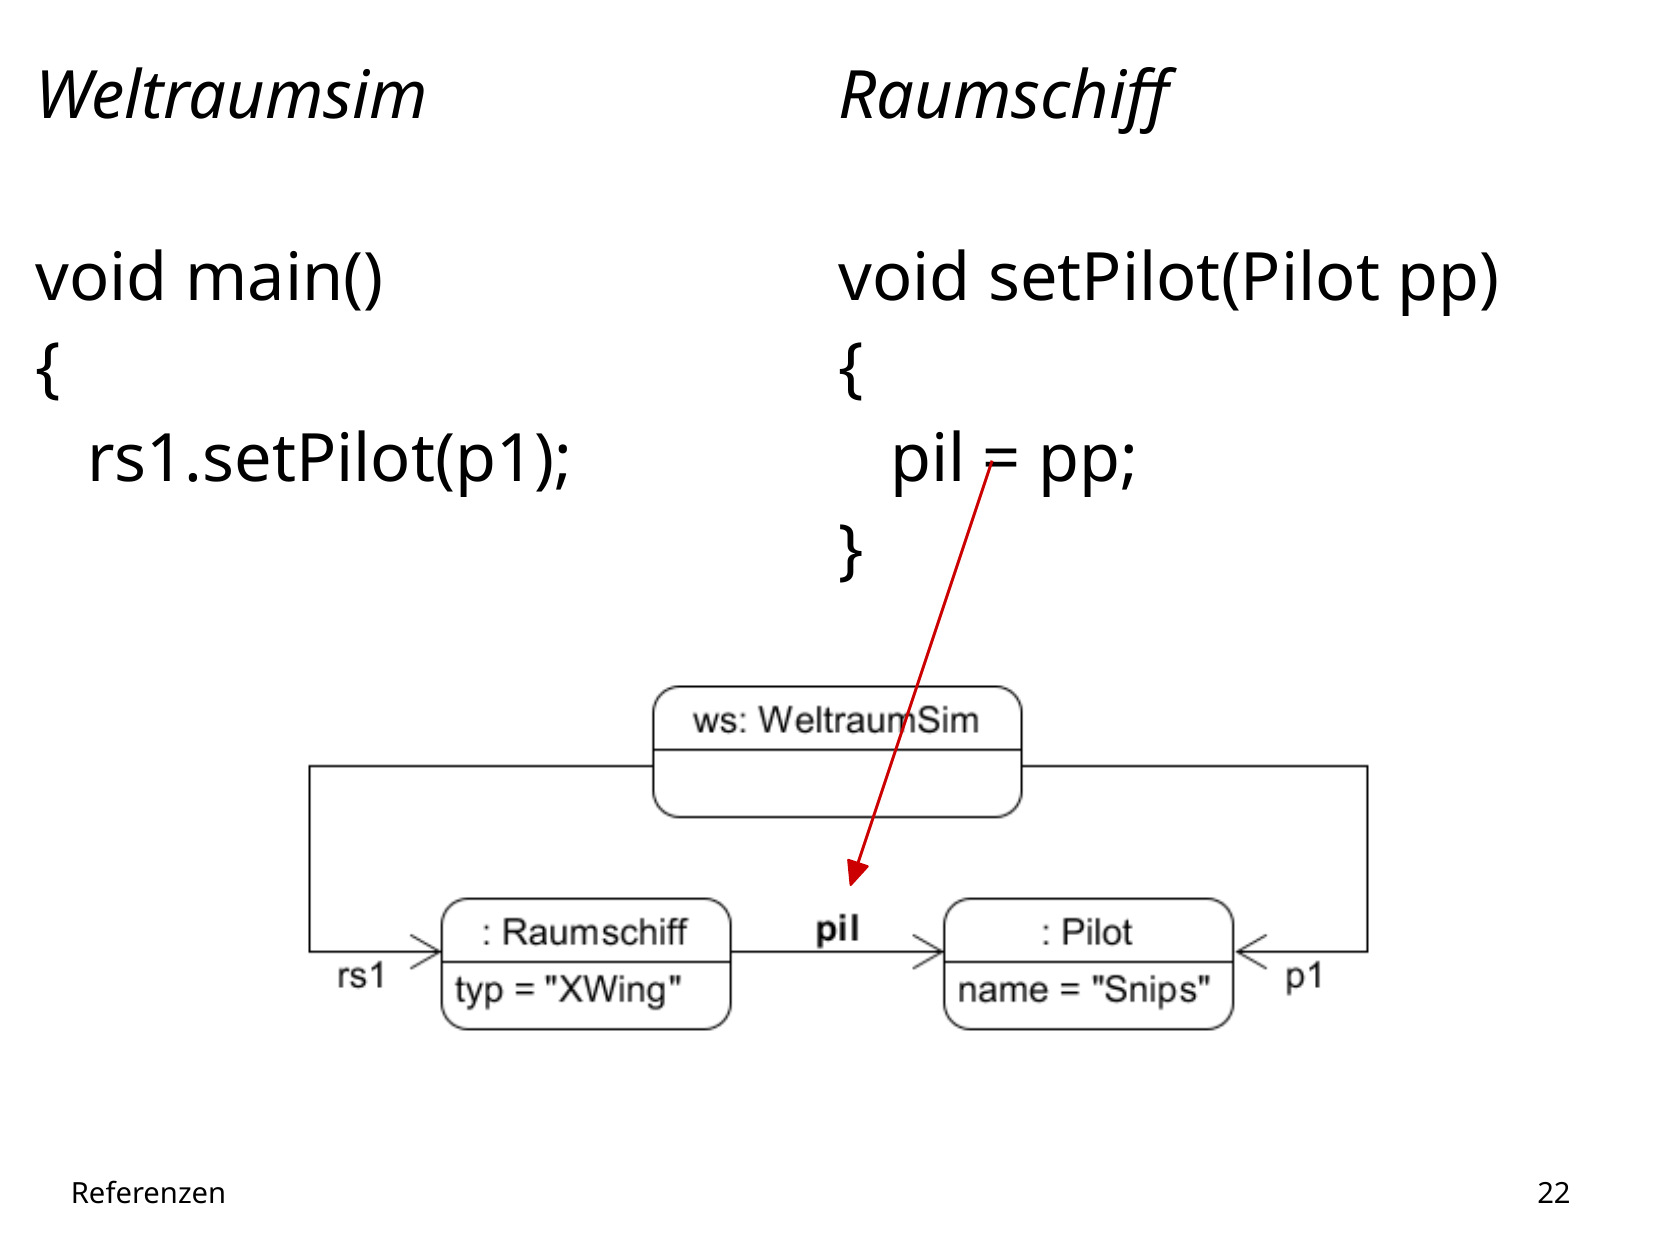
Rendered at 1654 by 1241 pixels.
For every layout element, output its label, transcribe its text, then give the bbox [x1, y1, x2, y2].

list Weltraumsim void main() { rs1.setPilot(p1); [35, 47, 745, 615]
list Raumschiff void setPilot(Pilot pp) { pil = pp; } [838, 47, 1630, 615]
picture [307, 684, 1371, 1143]
